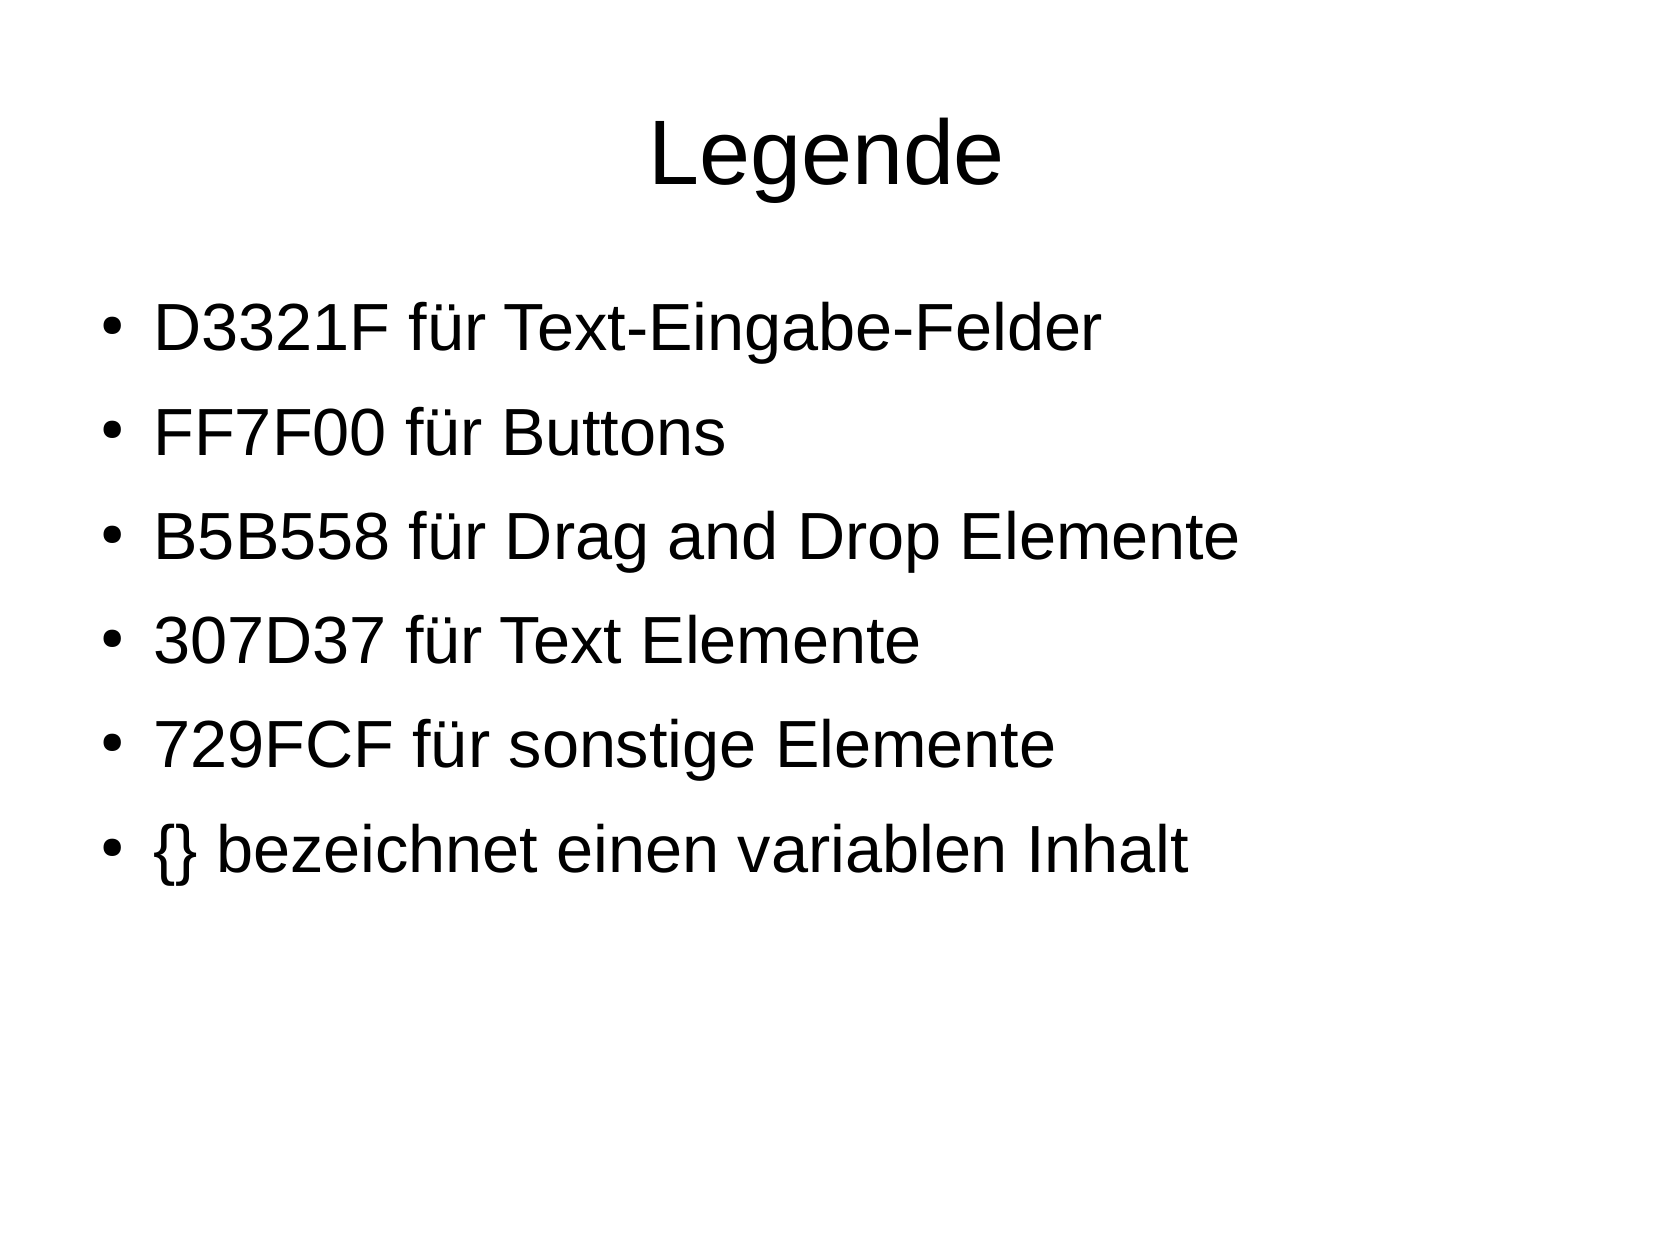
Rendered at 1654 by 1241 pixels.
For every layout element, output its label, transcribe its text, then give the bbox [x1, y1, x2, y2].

list D3321F für Text-Eingabe-Felder FF7F00 für Buttons B5B558 für Drag and Drop Elemente 307D37 für Text Elemente 729FCF für sonstige Elemente {} bezeichnet einen variablen Inhalt [82, 290, 1571, 1010]
title Legende [82, 49, 1571, 257]
